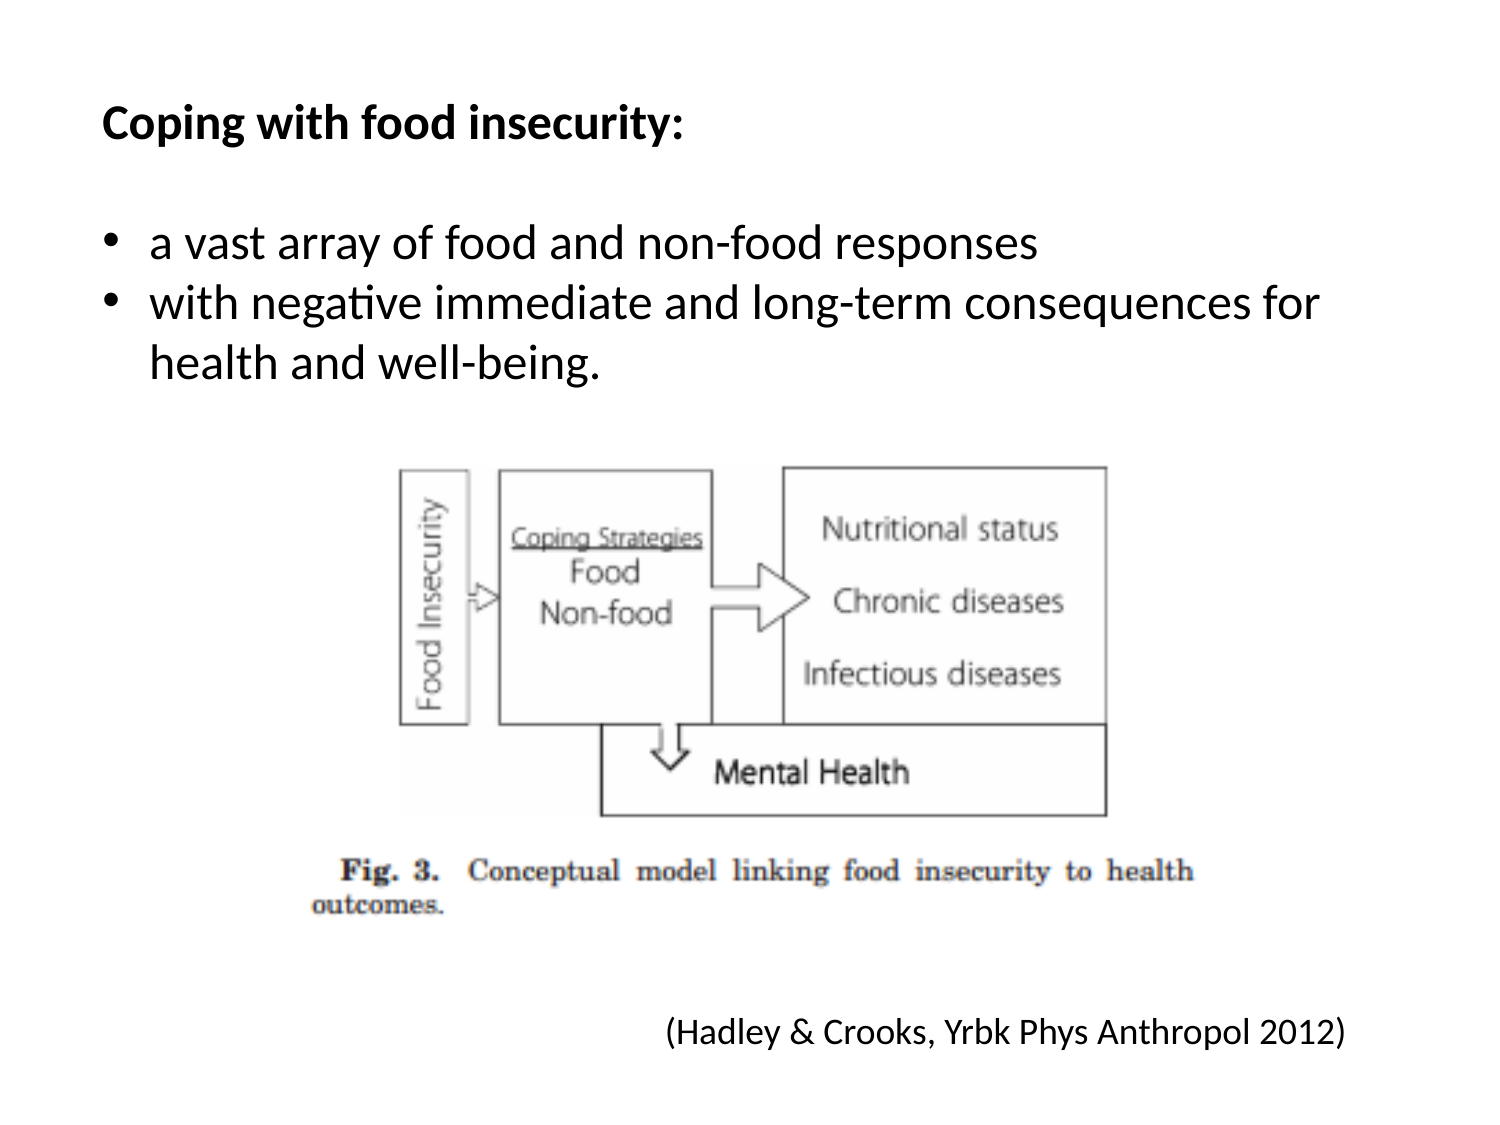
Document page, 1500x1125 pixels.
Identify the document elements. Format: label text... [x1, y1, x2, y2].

picture [287, 437, 1213, 931]
text_box (Hadley & Crooks, Yrbk Phys Anthropol 2012) [650, 999, 1375, 1060]
text_box Coping with food insecurity: a vast array of food and non-food responses with negative immediate and long-term consequences for health and well-being. [87, 81, 1375, 397]
